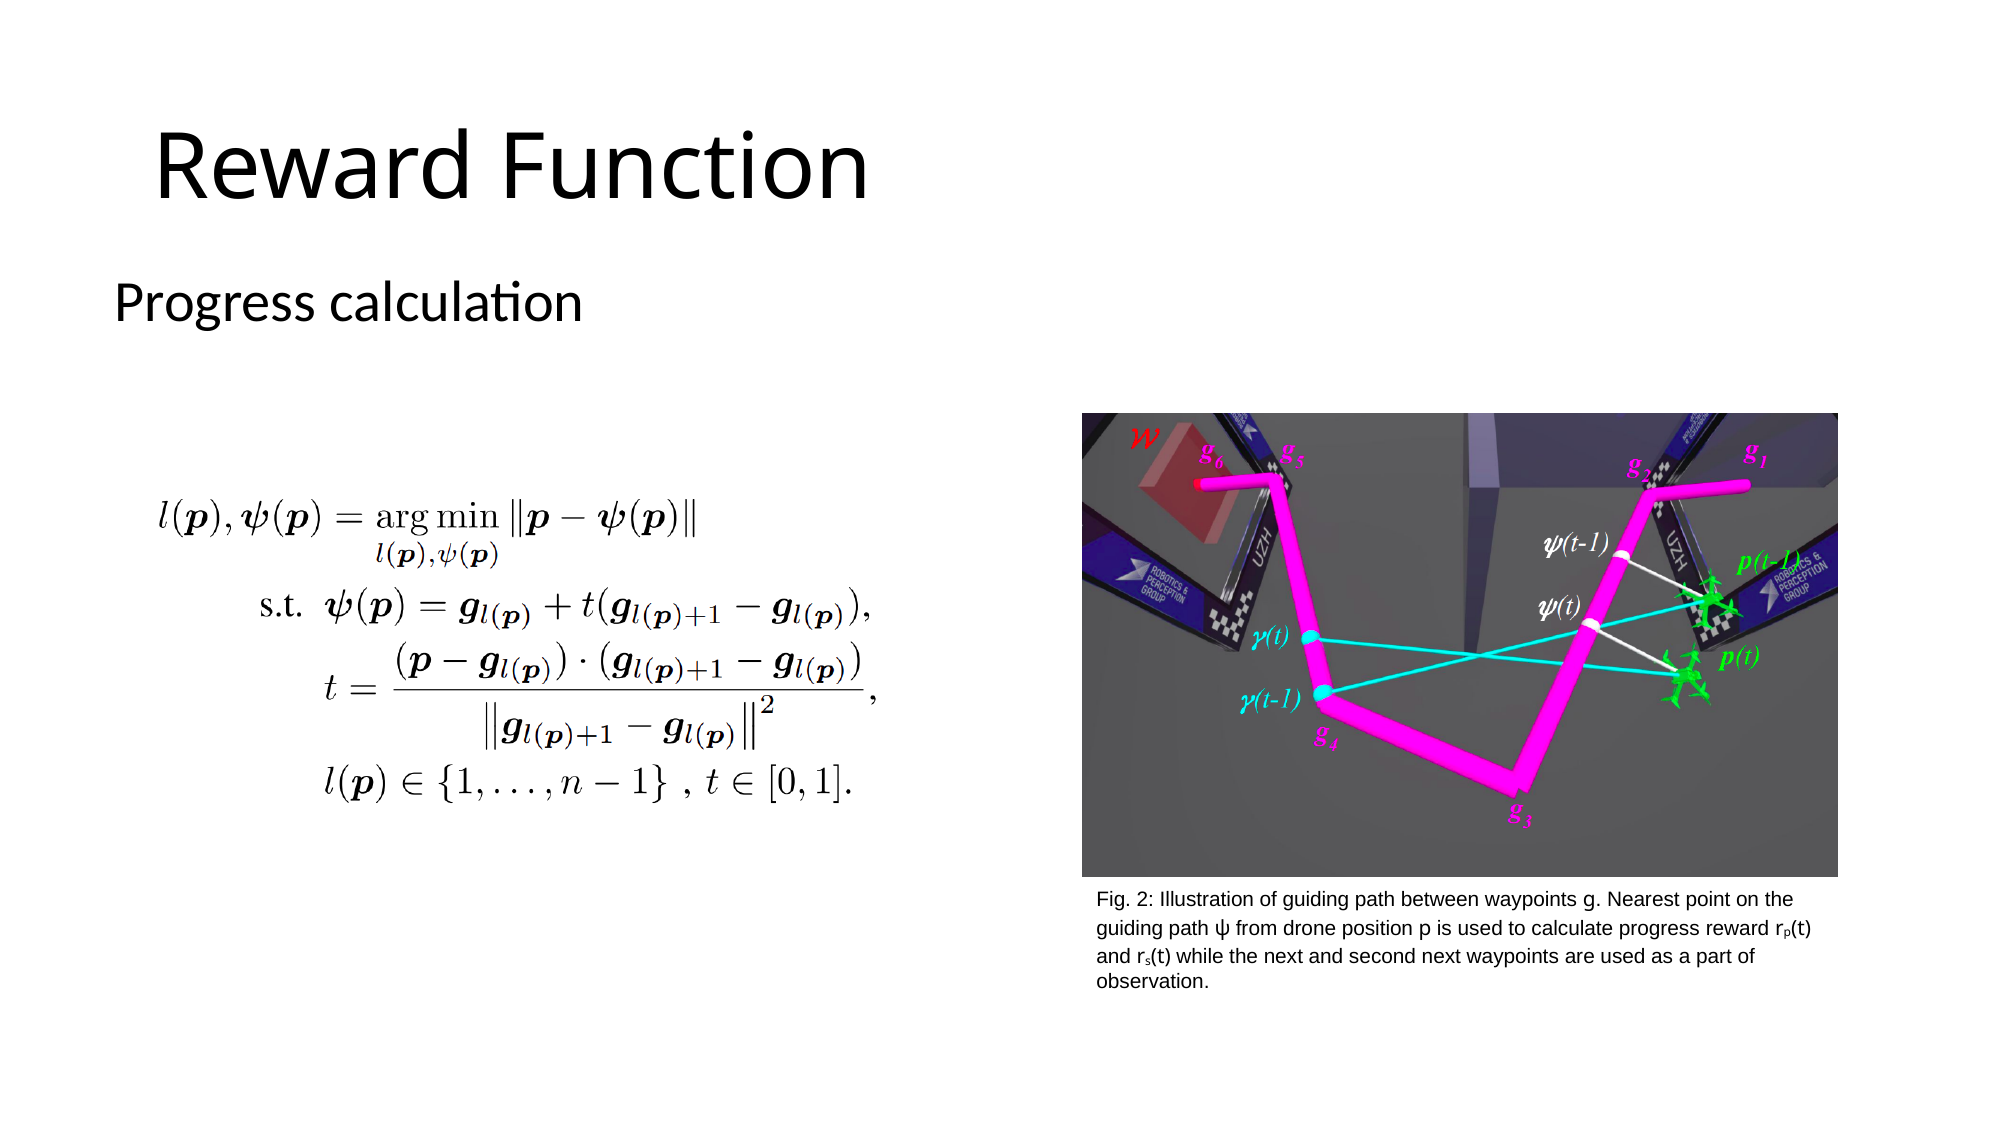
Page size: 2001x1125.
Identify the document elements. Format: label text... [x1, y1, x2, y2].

text_box Fig. 2: Illustration of guiding path between waypoints g. Nearest point on the guiding path ψ from drone position p is used to calculate progress reward rp(t) and rs(t) while the next and second next waypoints are used as a part of observation. [1081, 877, 1838, 990]
picture [1082, 412, 1838, 877]
title Reward Function [137, 59, 1863, 263]
list Progress calculation [99, 263, 1900, 916]
picture [150, 481, 905, 826]
